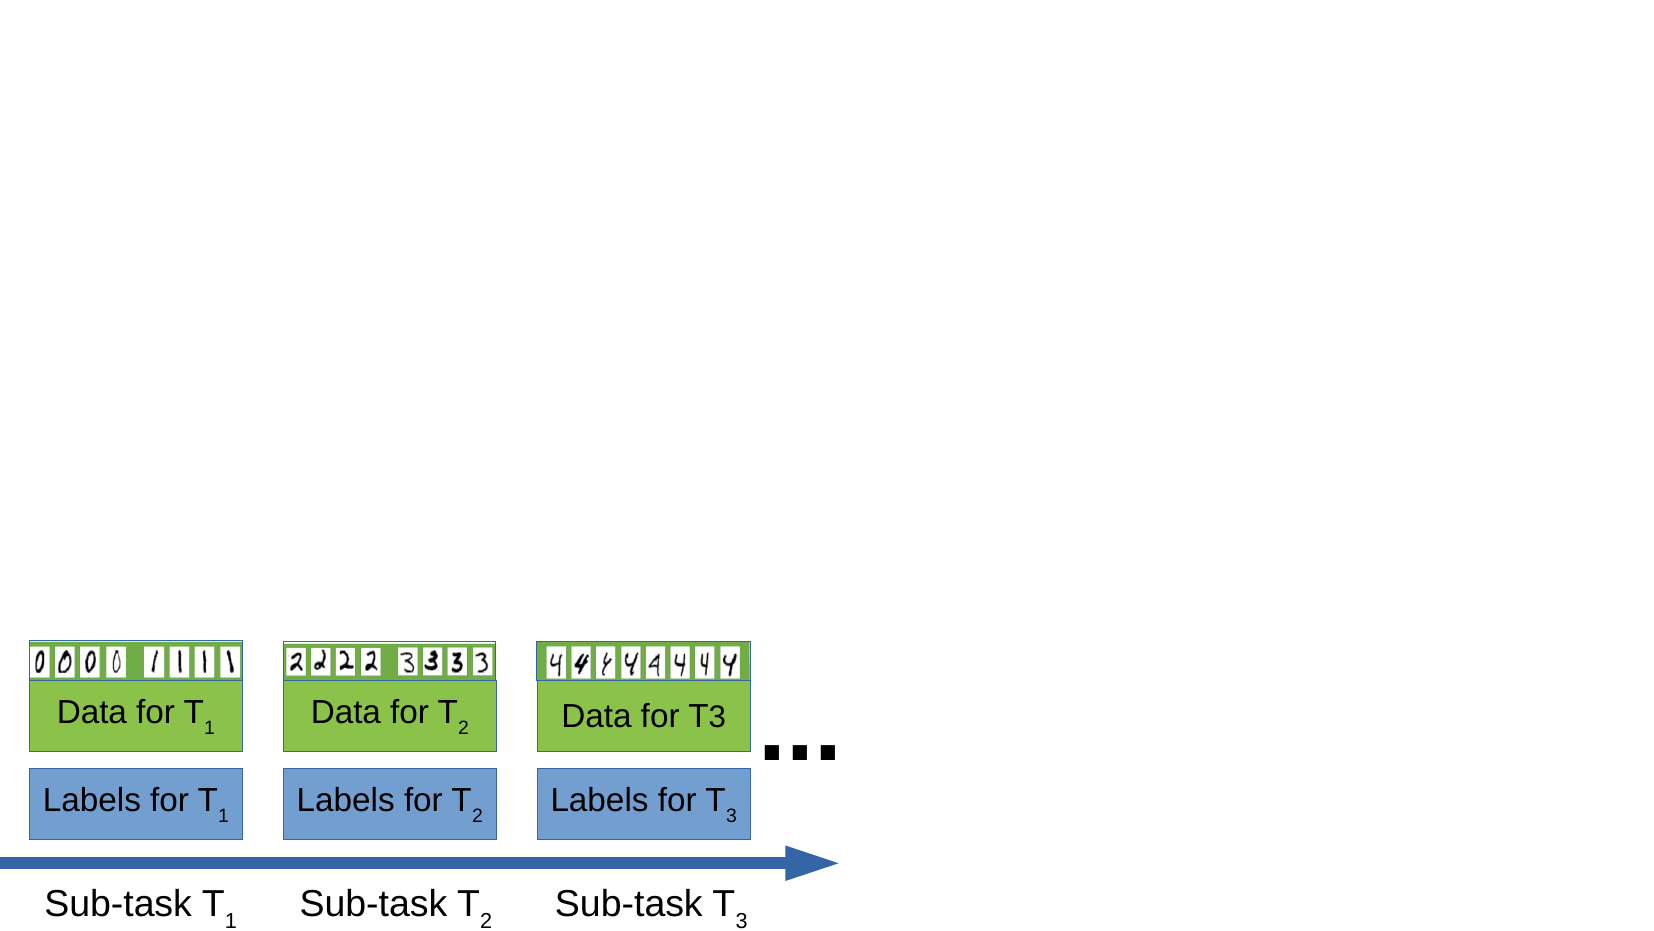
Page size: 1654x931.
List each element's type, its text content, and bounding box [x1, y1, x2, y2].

text_box Labels for T2 [283, 768, 497, 840]
text_box Data for T2 [283, 680, 497, 752]
text_box Data for T3 [537, 681, 744, 752]
picture [283, 641, 496, 681]
text_box Data for T1 [29, 681, 243, 752]
text_box Labels for T3 [537, 768, 751, 840]
picture [536, 641, 751, 681]
text_box Sub-task T1 Sub-task T2 Sub-task T3 [29, 875, 821, 931]
picture [29, 640, 243, 681]
text_box ... [744, 662, 957, 790]
text_box Labels for T1 [29, 768, 243, 840]
